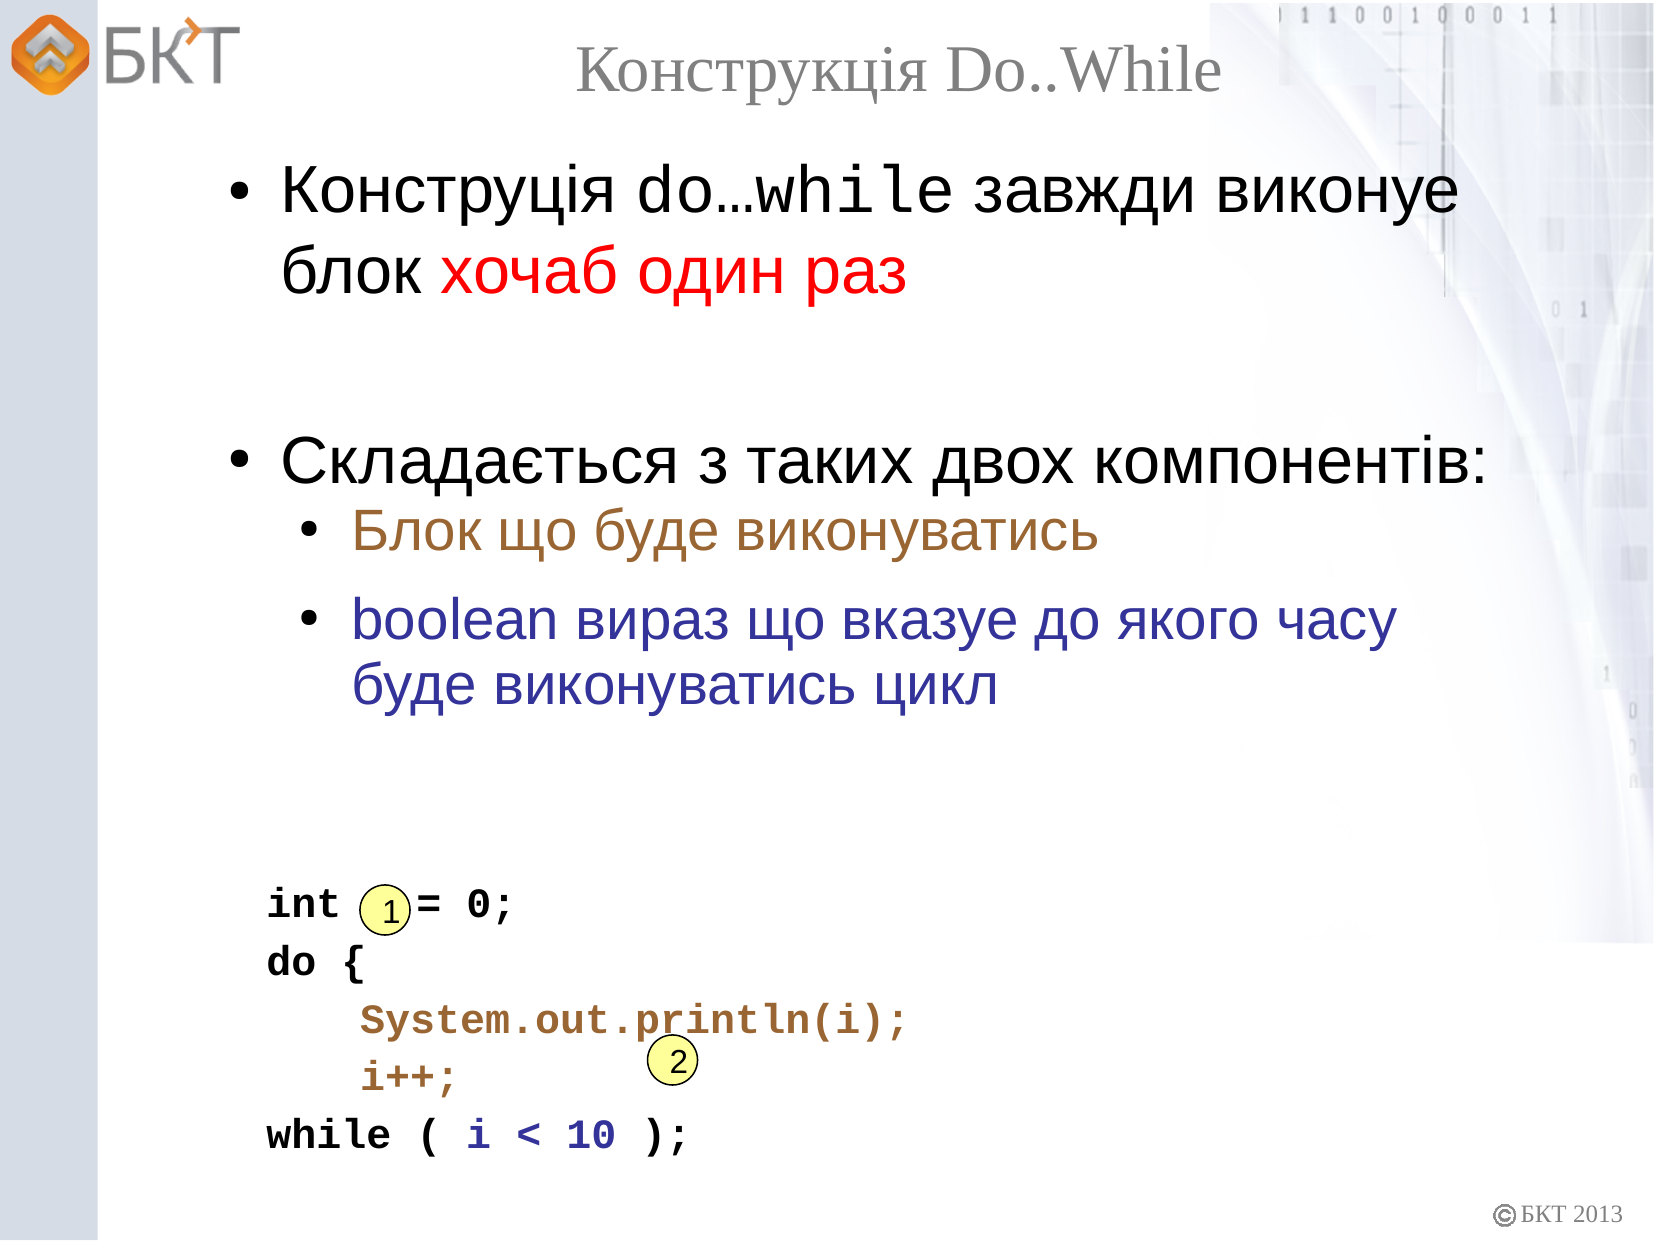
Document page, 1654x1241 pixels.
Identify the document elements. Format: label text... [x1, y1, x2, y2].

text_box [0, 0, 98, 1241]
text_box Конструкція Do..While [510, 31, 1291, 121]
picture [1095, 3, 1654, 1129]
picture [4, 9, 250, 97]
text_box 1 [359, 884, 411, 936]
text_box БКТ 2013 [1500, 1195, 1651, 1241]
list Конструція do…while завжди виконуе блок хочаб один раз Складається з таких двох компонентів: Блок що буде виконуватись boolean вираз що вказуе до якого часу буде виконуватись цикл int i = 0; do { System.out.println(i); i++; while ( i < 10 ); [195, 144, 1546, 1205]
picture [1493, 1205, 1500, 1231]
text_box 2 [647, 1034, 698, 1086]
